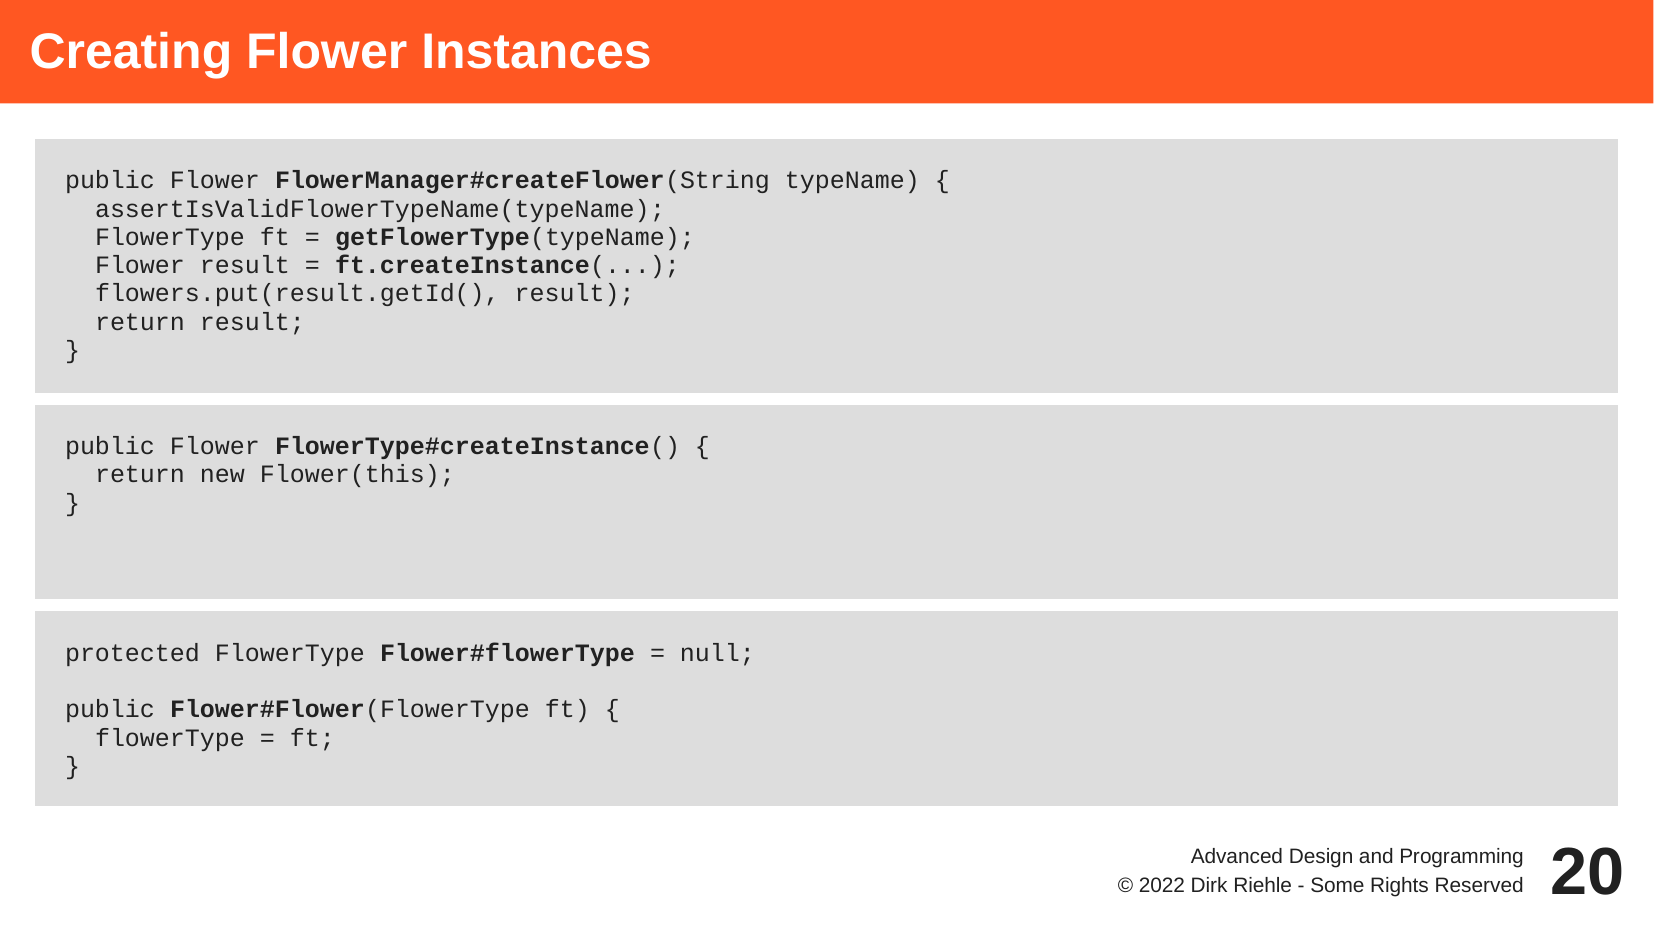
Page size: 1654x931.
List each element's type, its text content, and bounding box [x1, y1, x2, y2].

title Creating Flower Instances [0, 0, 1654, 104]
list protected FlowerType Flower#flowerType = null; public Flower#Flower(FlowerType ft) { flowerType = ft; } [29, 611, 1625, 813]
list public Flower FlowerManager#createFlower(String typeName) { assertIsValidFlowerTypeName(typeName); FlowerType ft = getFlowerType(typeName); Flower result = ft.createInstance(...); flowers.put(result.getId(), result); return result; } [29, 132, 1625, 393]
list public Flower FlowerType#createInstance() { return new Flower(this); } [29, 398, 1625, 606]
